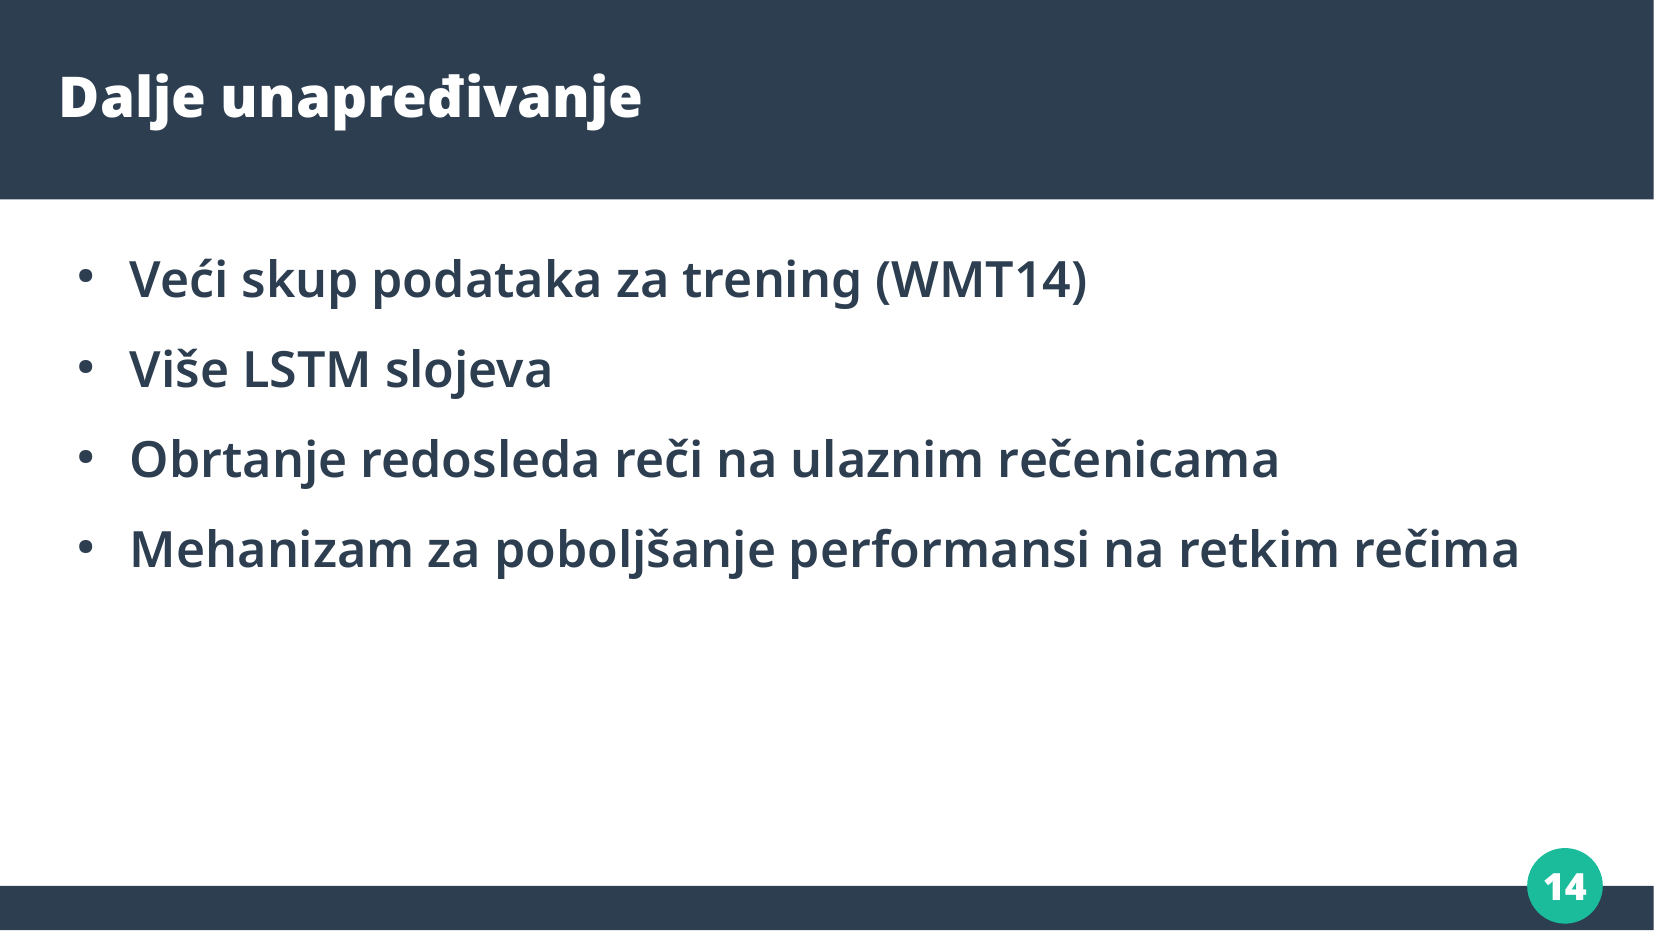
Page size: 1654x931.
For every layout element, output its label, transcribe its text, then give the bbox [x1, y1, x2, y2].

title Dalje unapređivanje [59, 37, 1595, 156]
list Veći skup podataka za trening (WMT14) Više LSTM slojeva Obrtanje redosleda reči na ulaznim rečenicama Mehanizam za poboljšanje performansi na retkim rečima [59, 243, 1595, 864]
